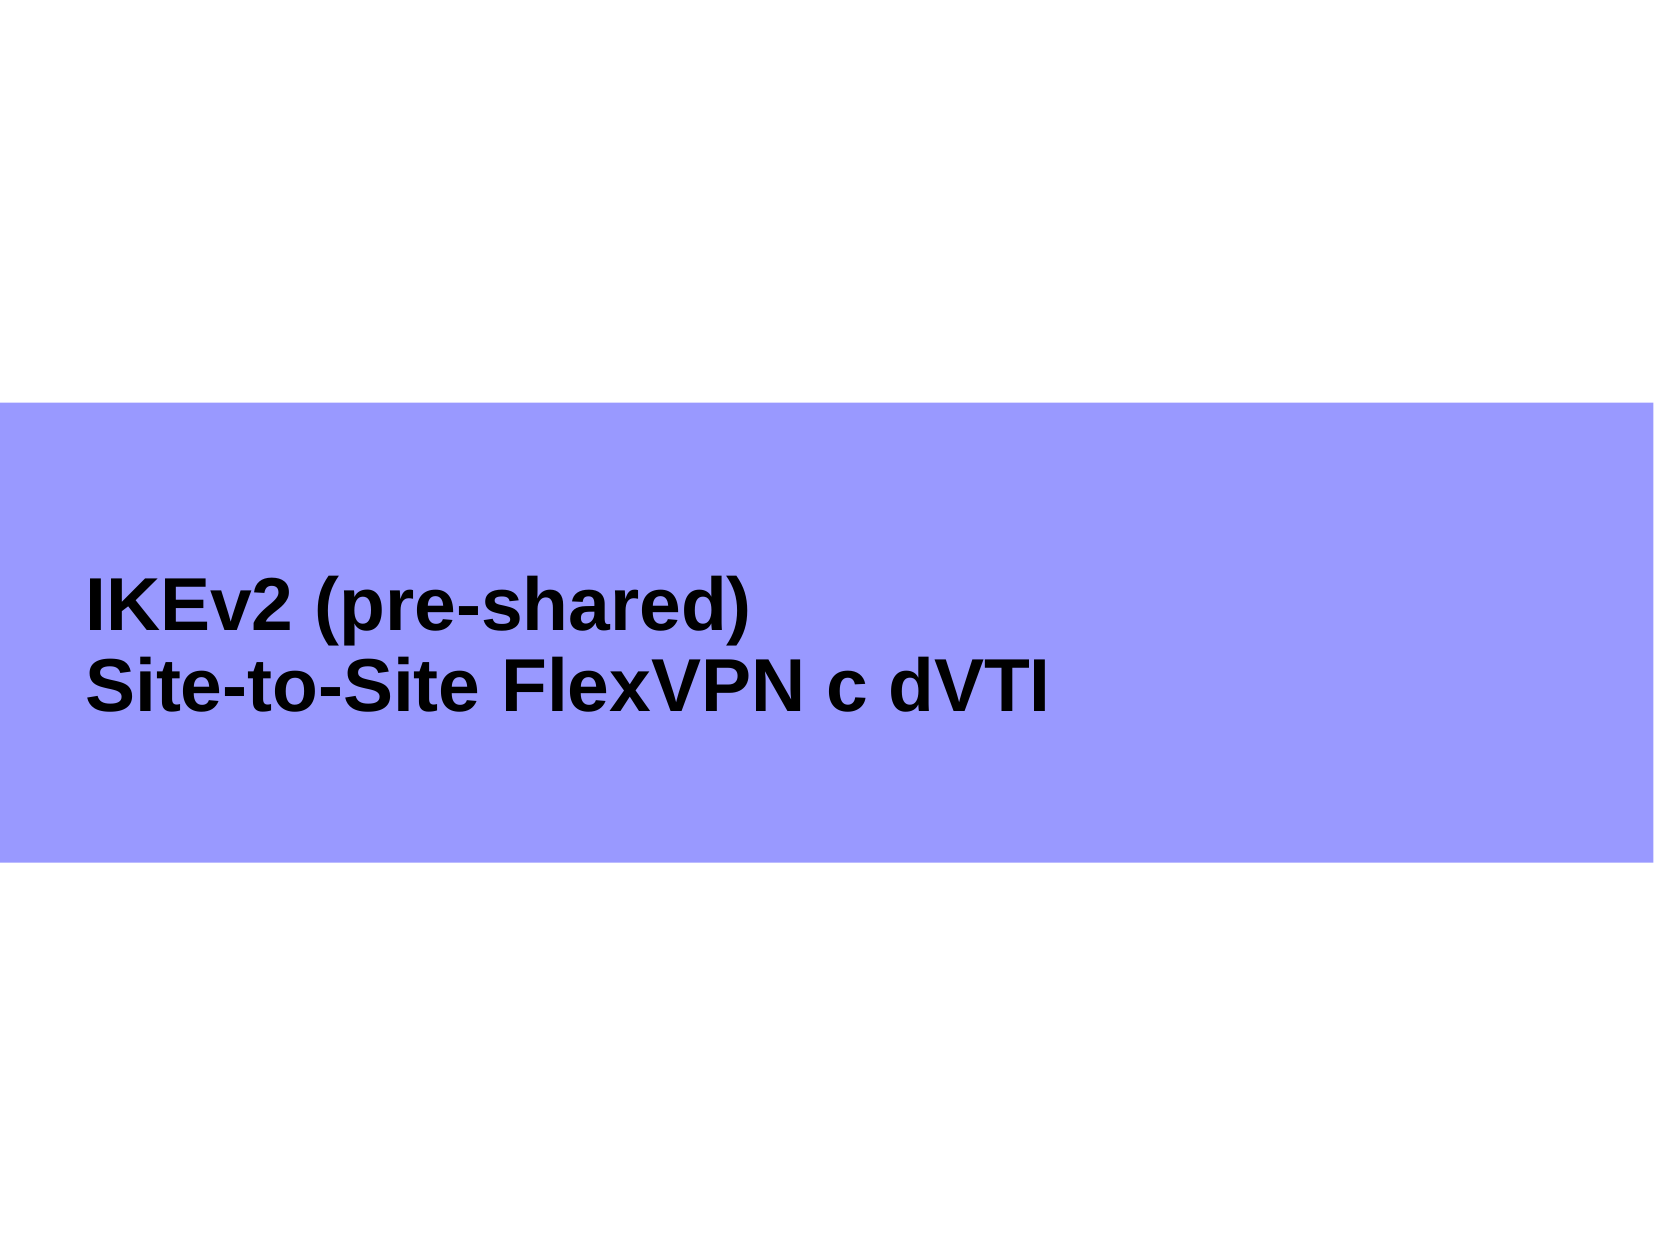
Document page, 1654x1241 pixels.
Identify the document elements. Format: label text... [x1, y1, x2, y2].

text_box IKEv2 (pre-shared) Site-to-Site FlexVPN с dVTI [71, 558, 1587, 772]
